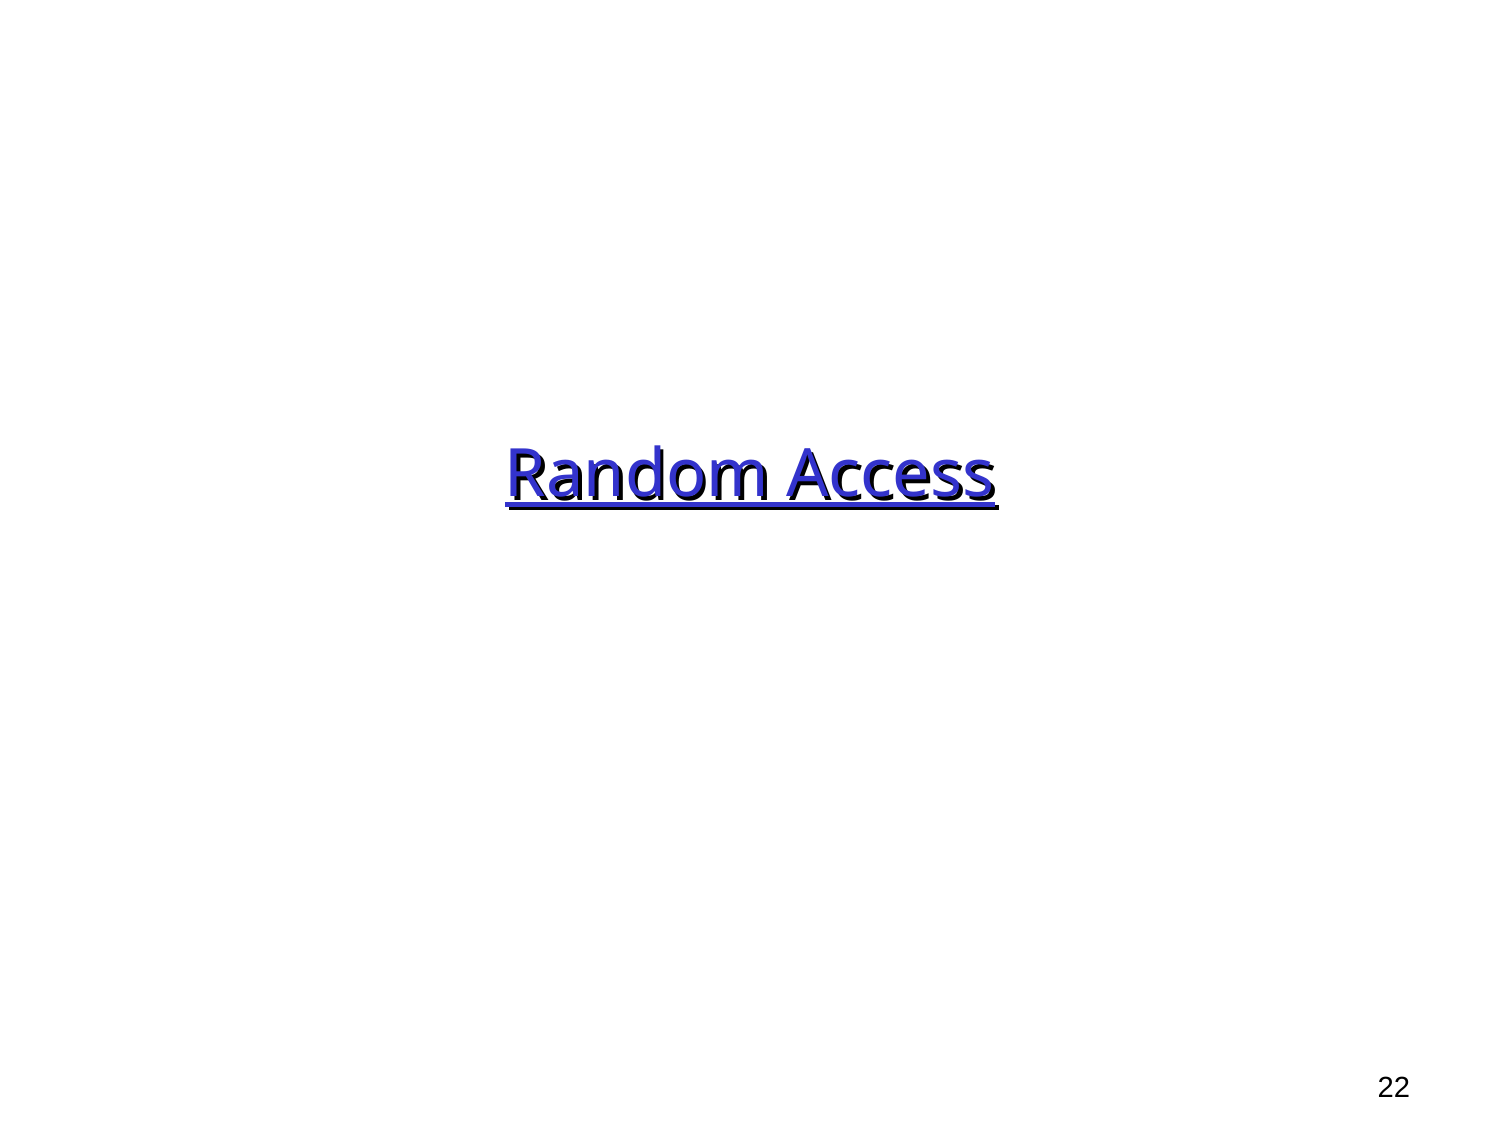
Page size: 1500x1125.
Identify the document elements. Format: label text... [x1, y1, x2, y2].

title Random Access [112, 349, 1388, 591]
